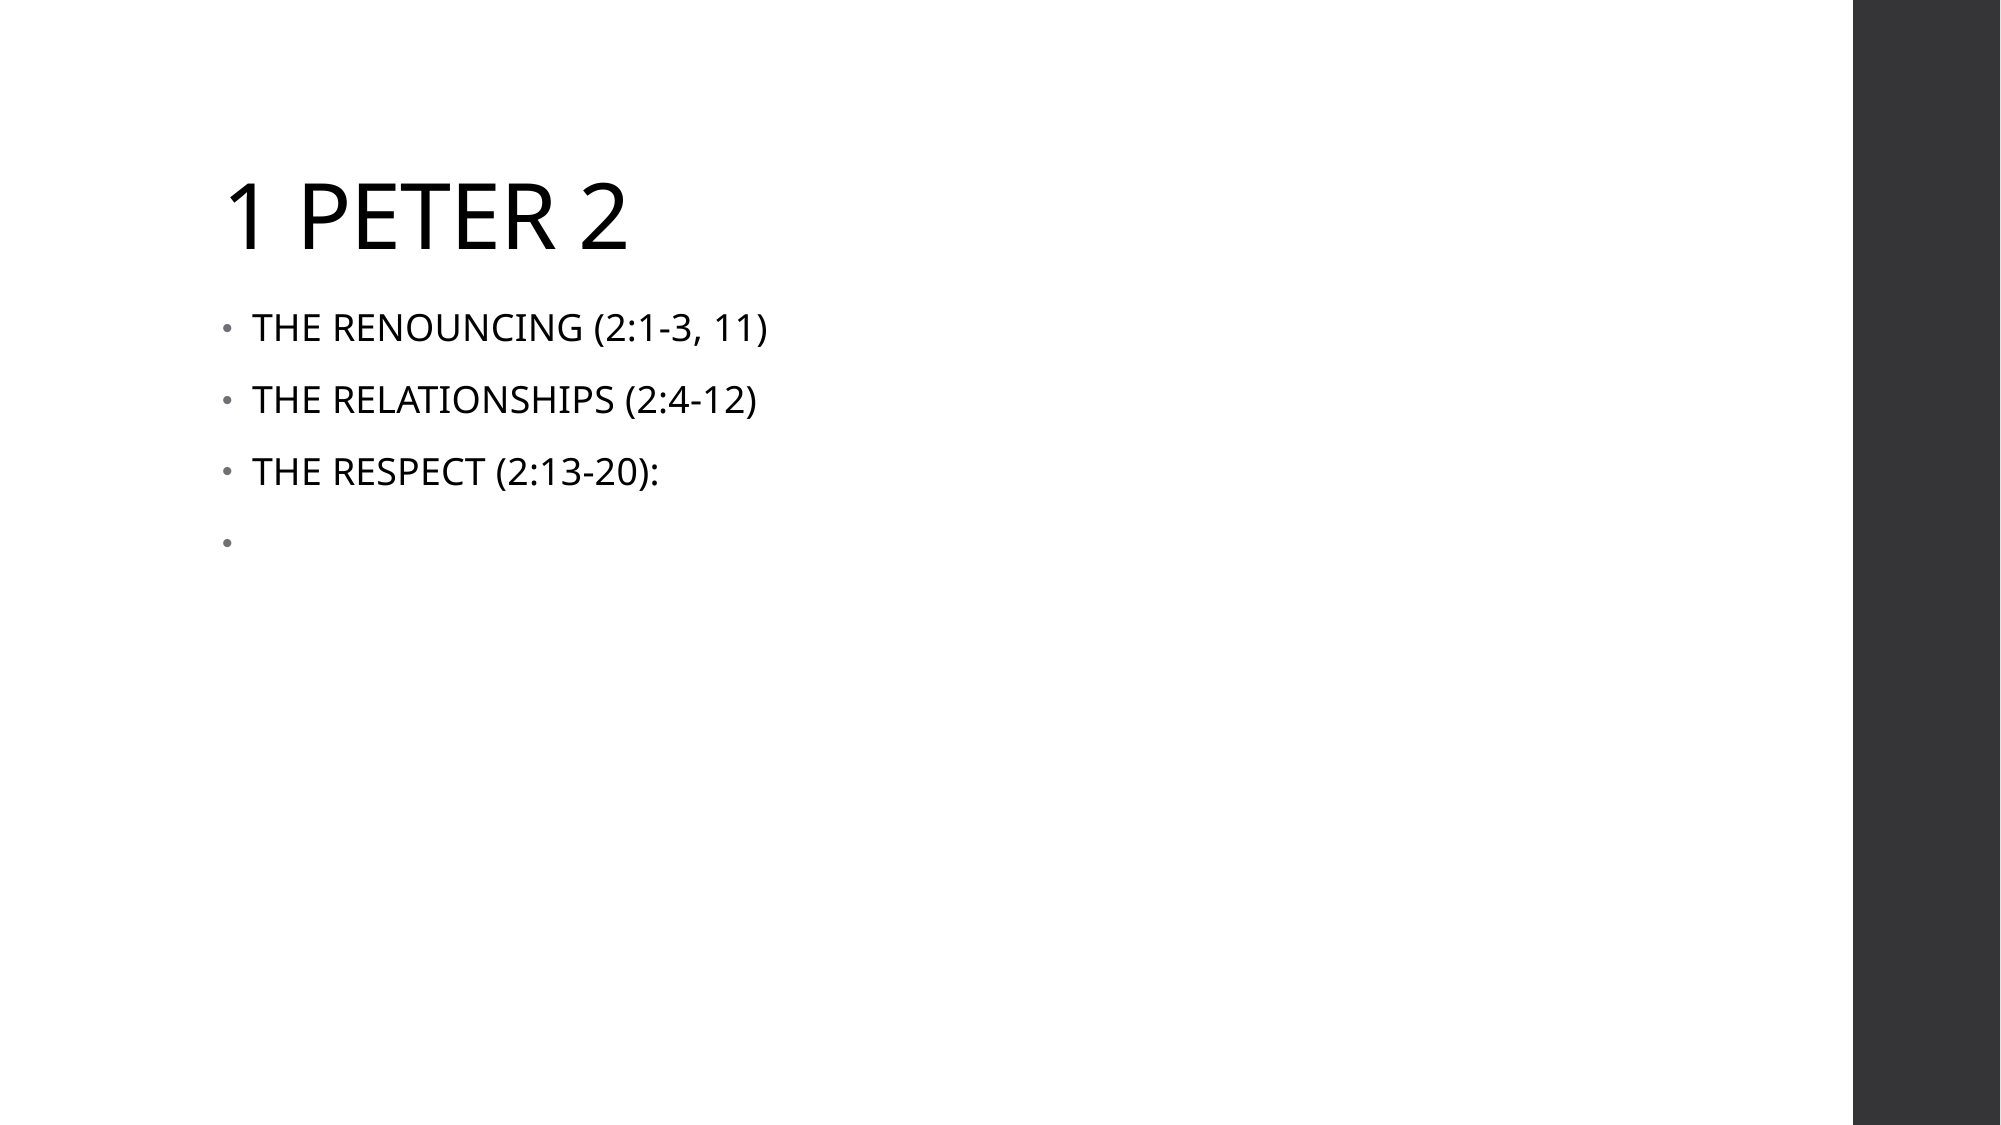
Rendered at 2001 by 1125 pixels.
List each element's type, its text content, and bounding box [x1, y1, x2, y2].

title 1 PETER 2 [206, 60, 1797, 278]
list THE RENOUNCING (2:1-3, 11) THE RELATIONSHIPS (2:4-12) THE RESPECT (2:13-20): [206, 299, 1617, 1014]
